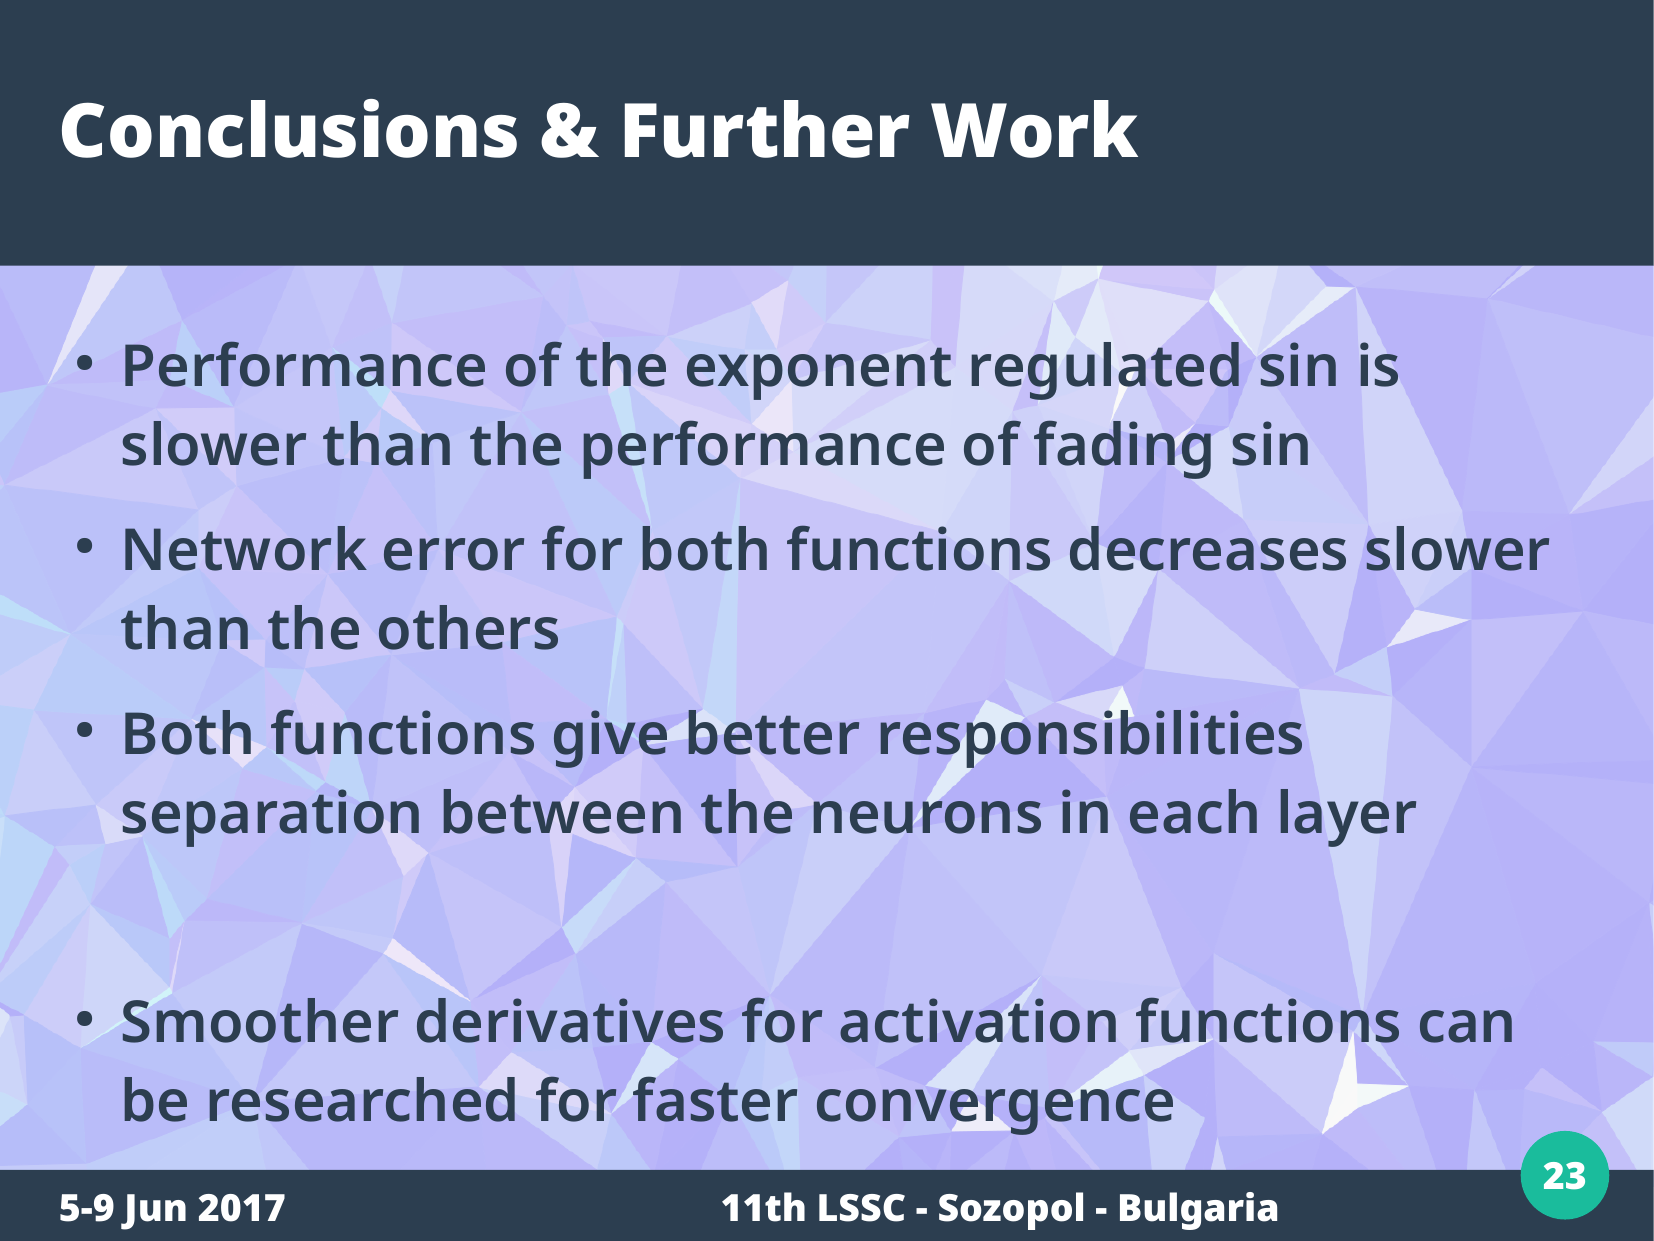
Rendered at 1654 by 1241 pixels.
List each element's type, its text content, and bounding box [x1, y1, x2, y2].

list Performance of the exponent regulated sin is slower than the performance of fading sin Network error for both functions decreases slower than the others Both functions give better responsibilities separation between the neurons in each layer Smoother derivatives for activation functions can be researched for faster convergence [59, 324, 1595, 1152]
picture [0, 266, 1654, 1169]
title Conclusions & Further Work [59, 49, 1595, 207]
